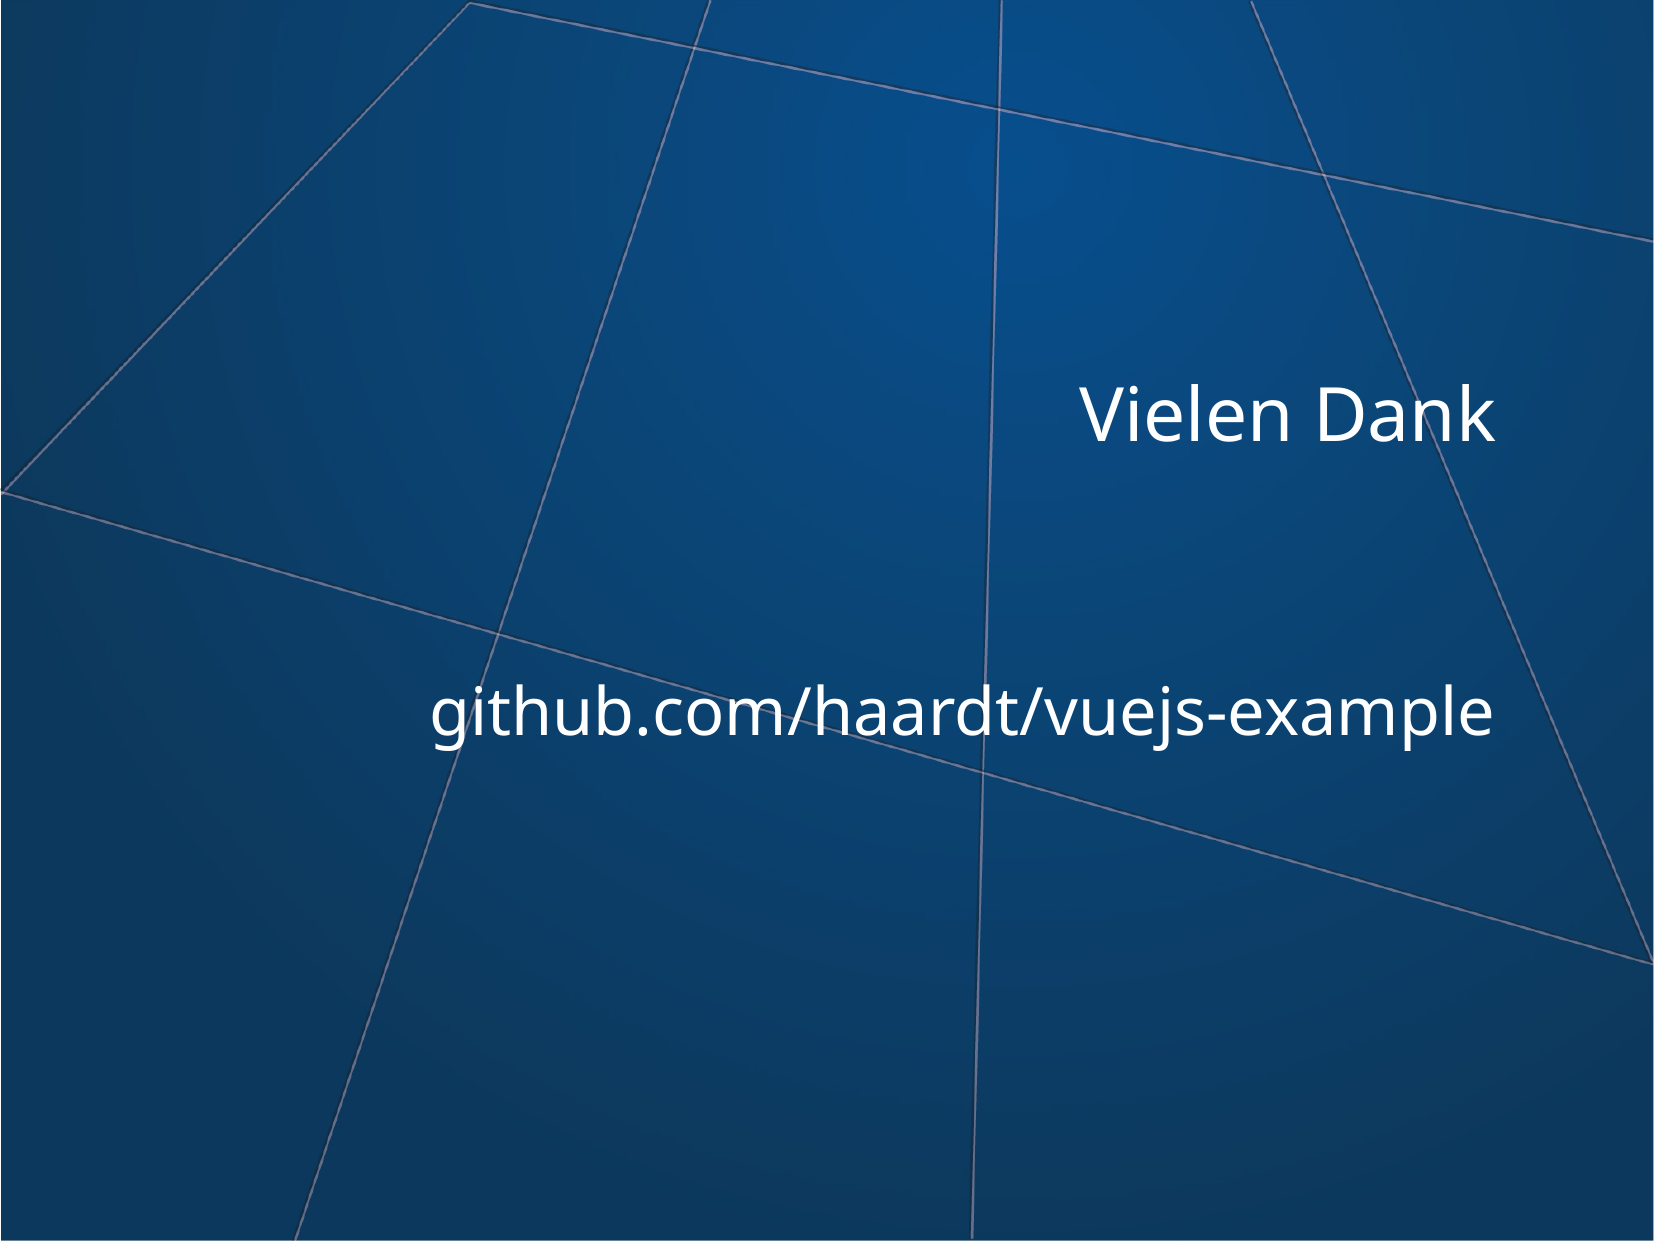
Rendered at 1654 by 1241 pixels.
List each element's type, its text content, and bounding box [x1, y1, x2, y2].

picture [0, 0, 1654, 1241]
subtitle github.com/haardt/vuejs-example [187, 340, 1497, 807]
